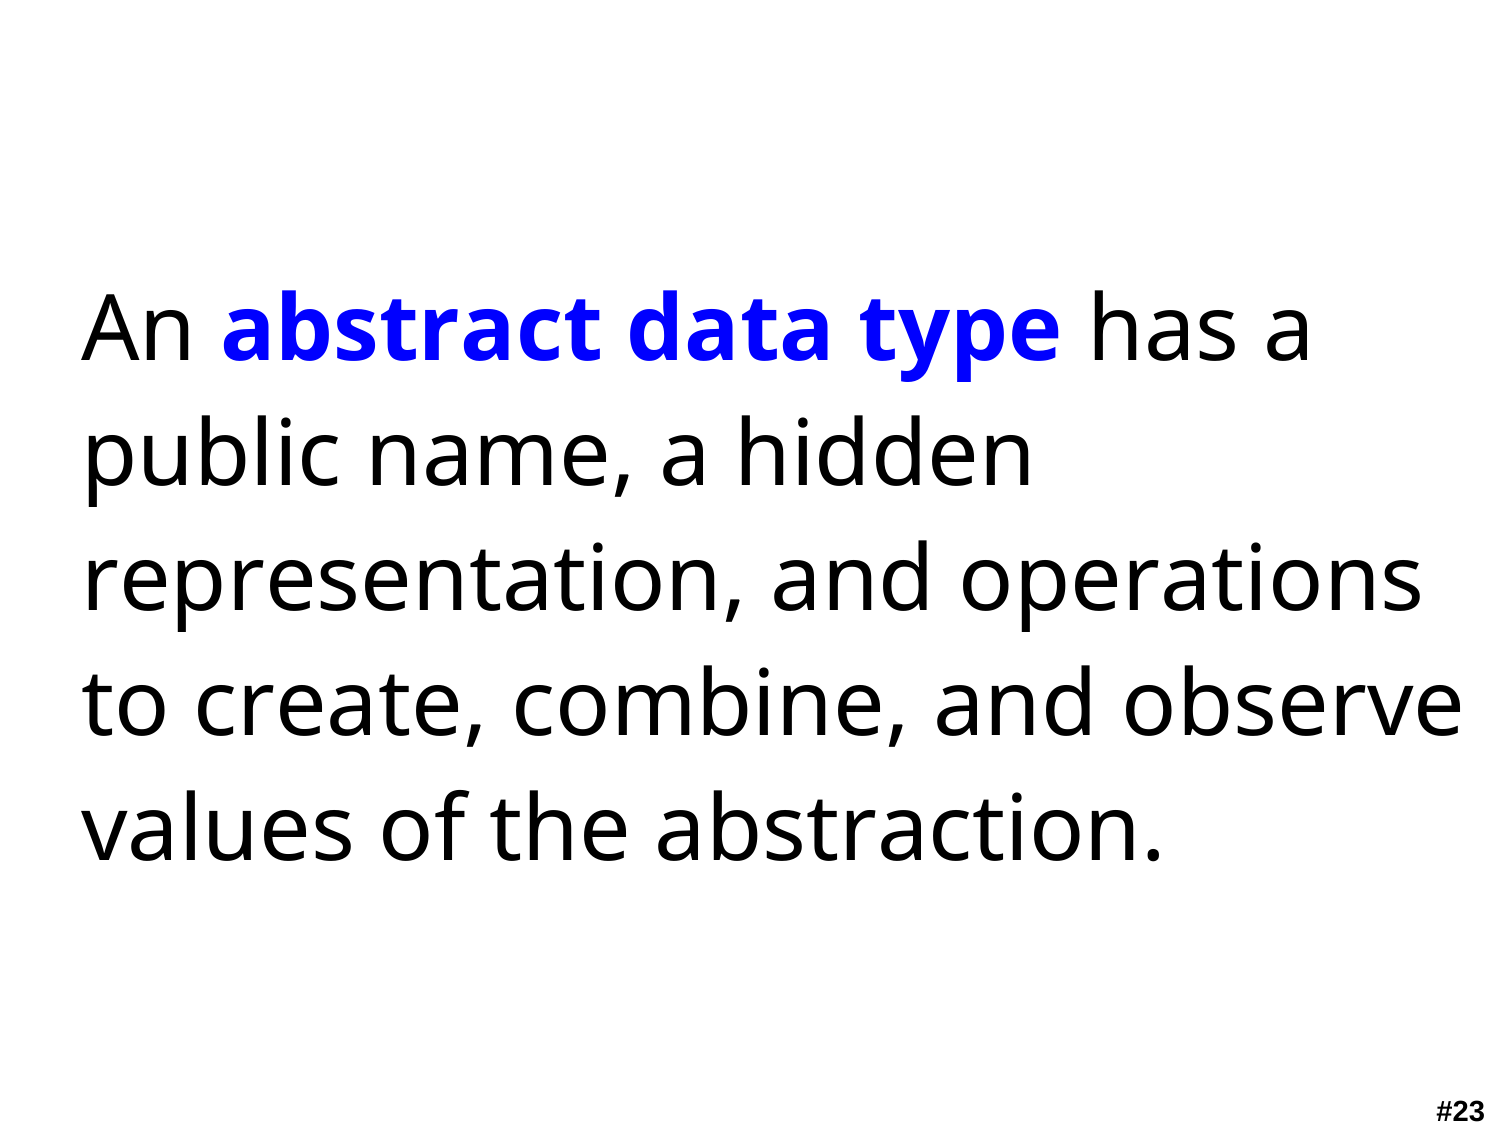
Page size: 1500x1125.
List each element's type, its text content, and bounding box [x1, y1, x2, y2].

list An abstract data type has a public name, a hidden representation, and operations to create, combine, and observe values of the abstraction. [24, 262, 1476, 1101]
